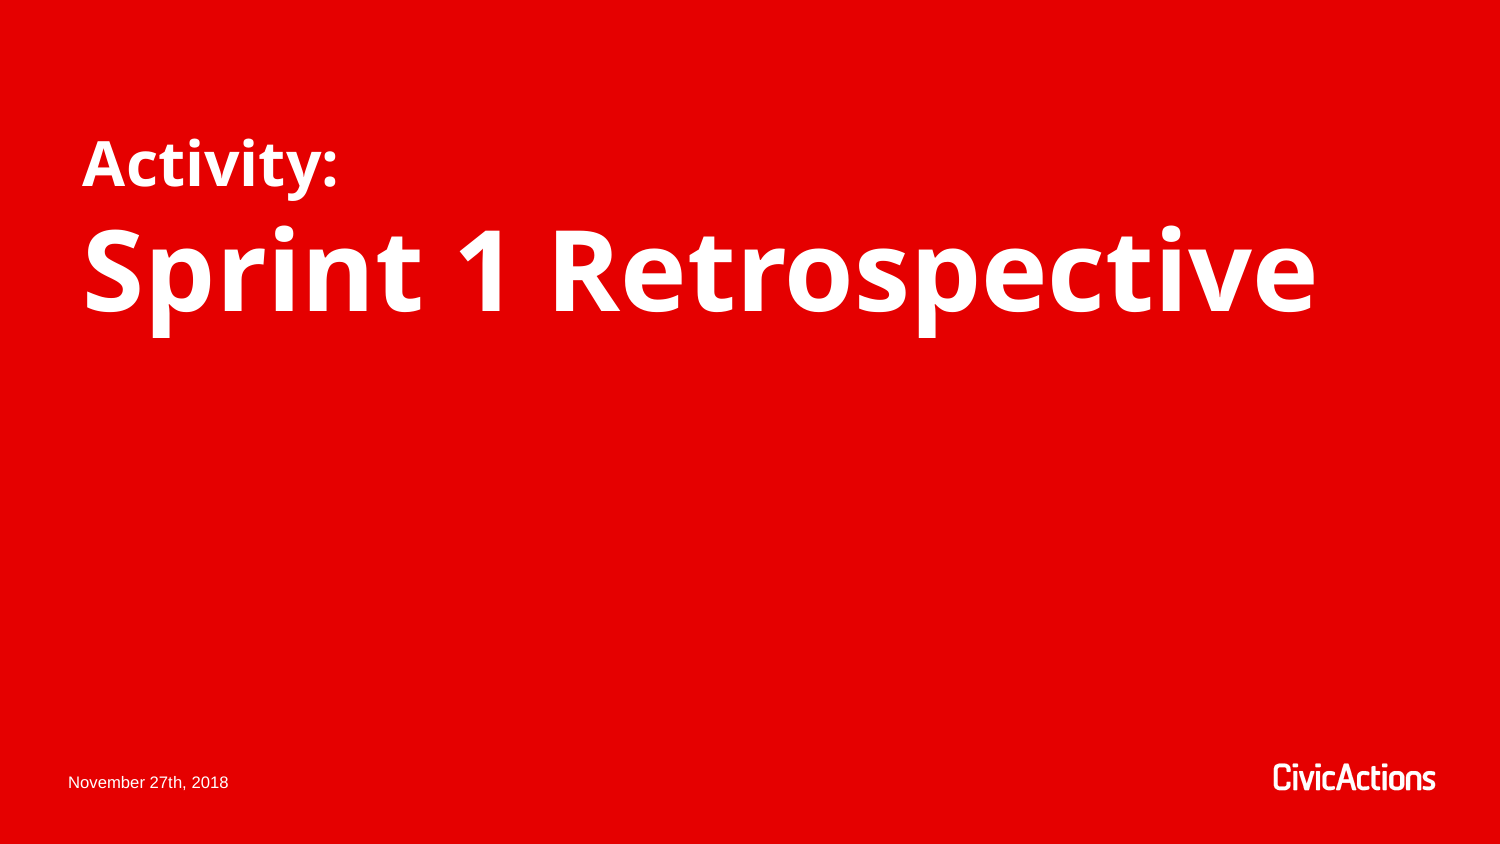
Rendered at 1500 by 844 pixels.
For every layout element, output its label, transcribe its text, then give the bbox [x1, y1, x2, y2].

title Activity: Sprint 1 Retrospective [73, 114, 1354, 470]
picture [1271, 758, 1438, 795]
